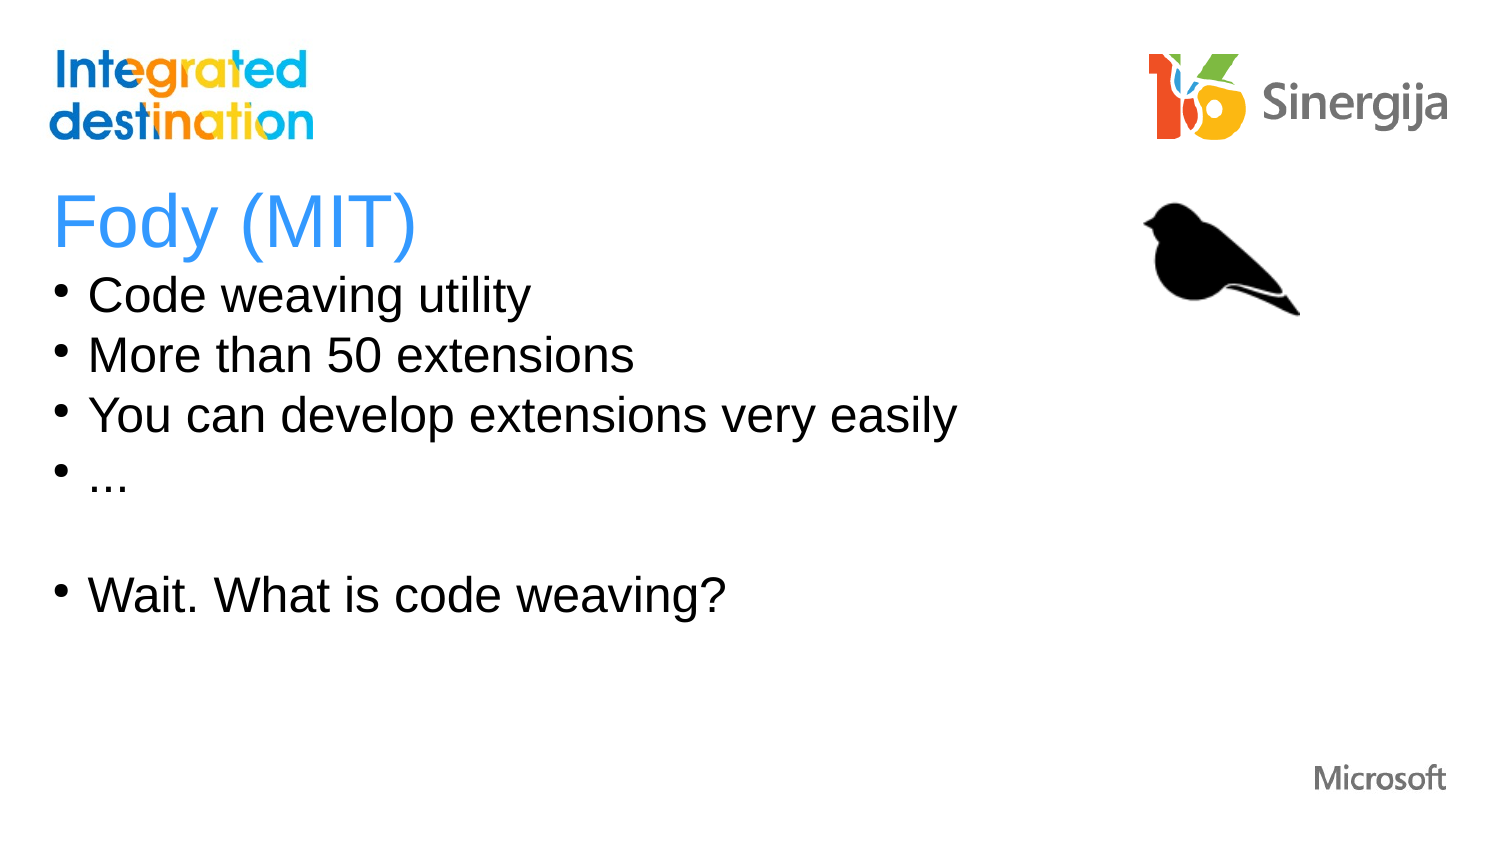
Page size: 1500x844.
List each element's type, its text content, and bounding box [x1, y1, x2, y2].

picture [0, 0, 313, 140]
picture [1149, 0, 1500, 140]
text_box Fody (MIT) Code weaving utility More than 50 extensions You can develop extensions very easily ... Wait. What is code weaving? [37, 165, 1439, 815]
picture [1315, 764, 1500, 844]
picture [1143, 174, 1300, 331]
